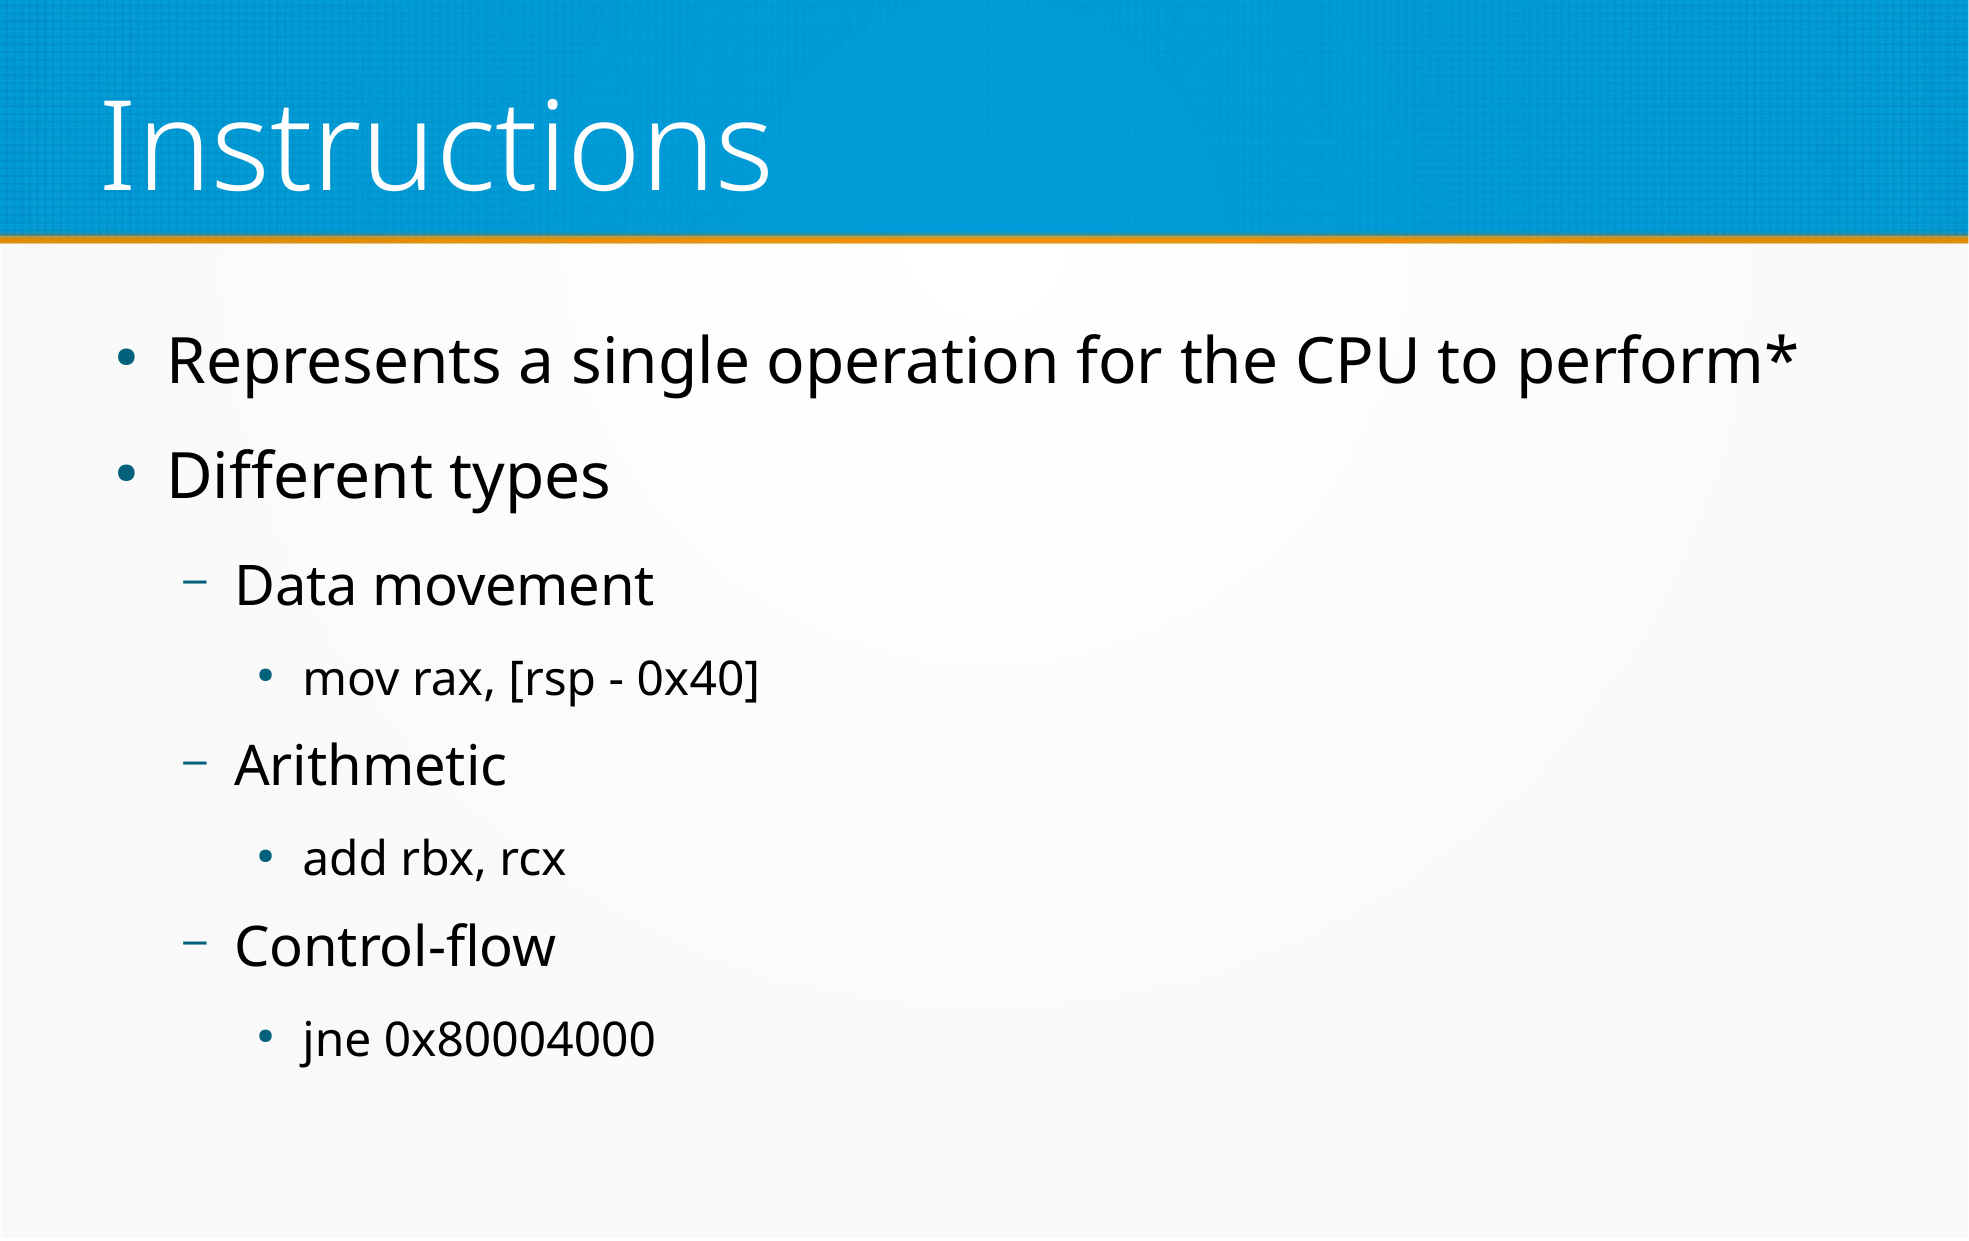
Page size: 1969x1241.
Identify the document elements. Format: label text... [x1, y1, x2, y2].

title Instructions [98, 19, 1870, 227]
picture [0, 233, 1969, 1241]
list Represents a single operation for the CPU to perform* Different types Data movement mov rax, [rsp - 0x40] Arithmetic add rbx, rcx Control-flow jne 0x80004000 [98, 315, 1861, 1081]
